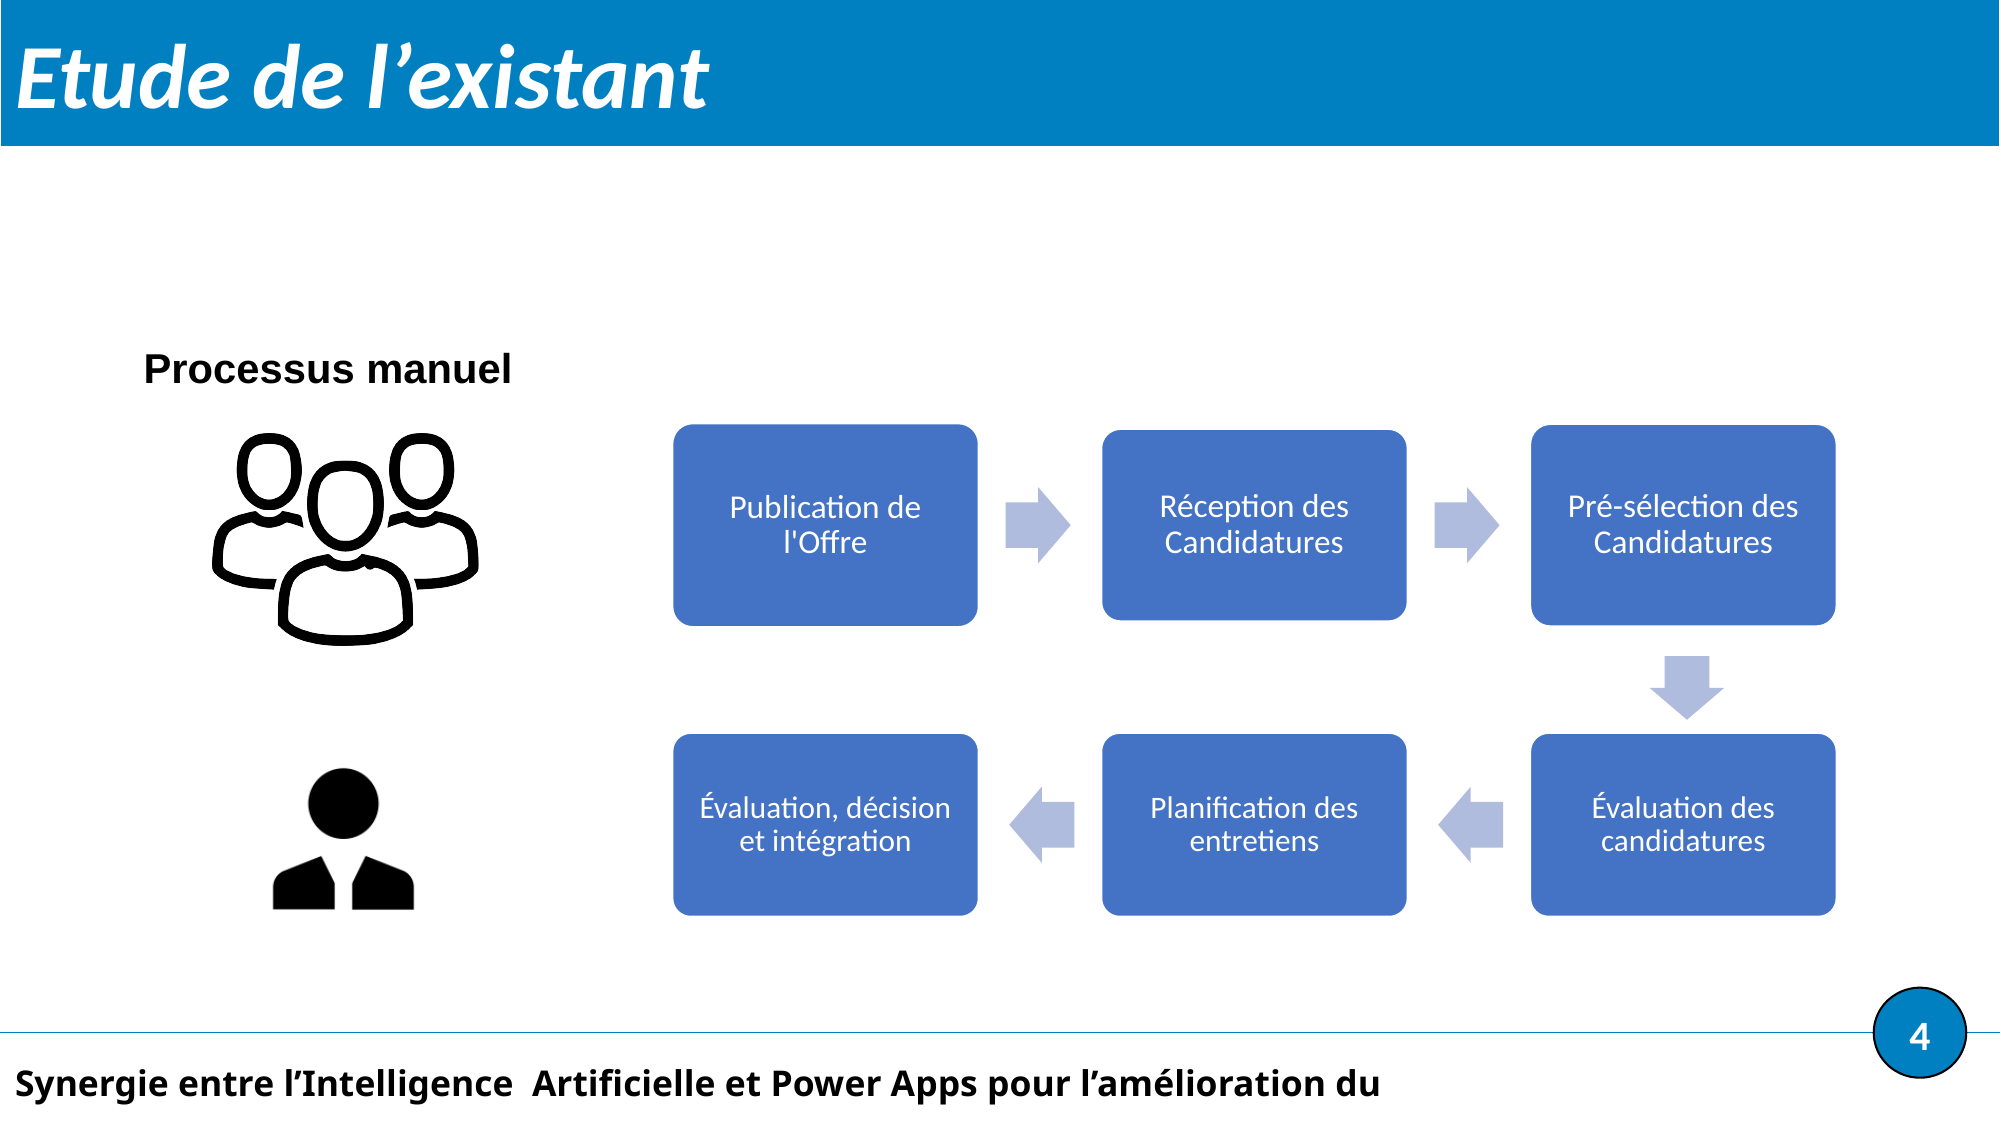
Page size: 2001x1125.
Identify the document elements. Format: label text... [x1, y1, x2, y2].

text_box Planification des entretiens [1101, 732, 1408, 917]
text_box [1009, 786, 1075, 863]
text_box Processus manuel [129, 335, 528, 400]
text_box Etude de l’existant [0, 0, 2000, 147]
text_box Synergie entre l’Intelligence Artificielle et Power Apps pour l’amélioration du processus de recrutement [0, 1032, 1564, 1107]
text_box [1434, 487, 1500, 564]
text_box [1649, 656, 1725, 720]
text_box Évaluation, décision et intégration [672, 732, 979, 917]
picture [212, 433, 479, 646]
text_box Publication de l'Offre [672, 423, 979, 628]
text_box Évaluation des candidatures [1530, 732, 1837, 917]
text_box [1438, 786, 1504, 863]
picture [238, 733, 449, 945]
text_box Réception des Candidatures [1101, 428, 1408, 622]
text_box 4 [1873, 987, 1967, 1078]
text_box [1005, 487, 1071, 564]
text_box Pré-sélection des Candidatures [1530, 423, 1837, 627]
